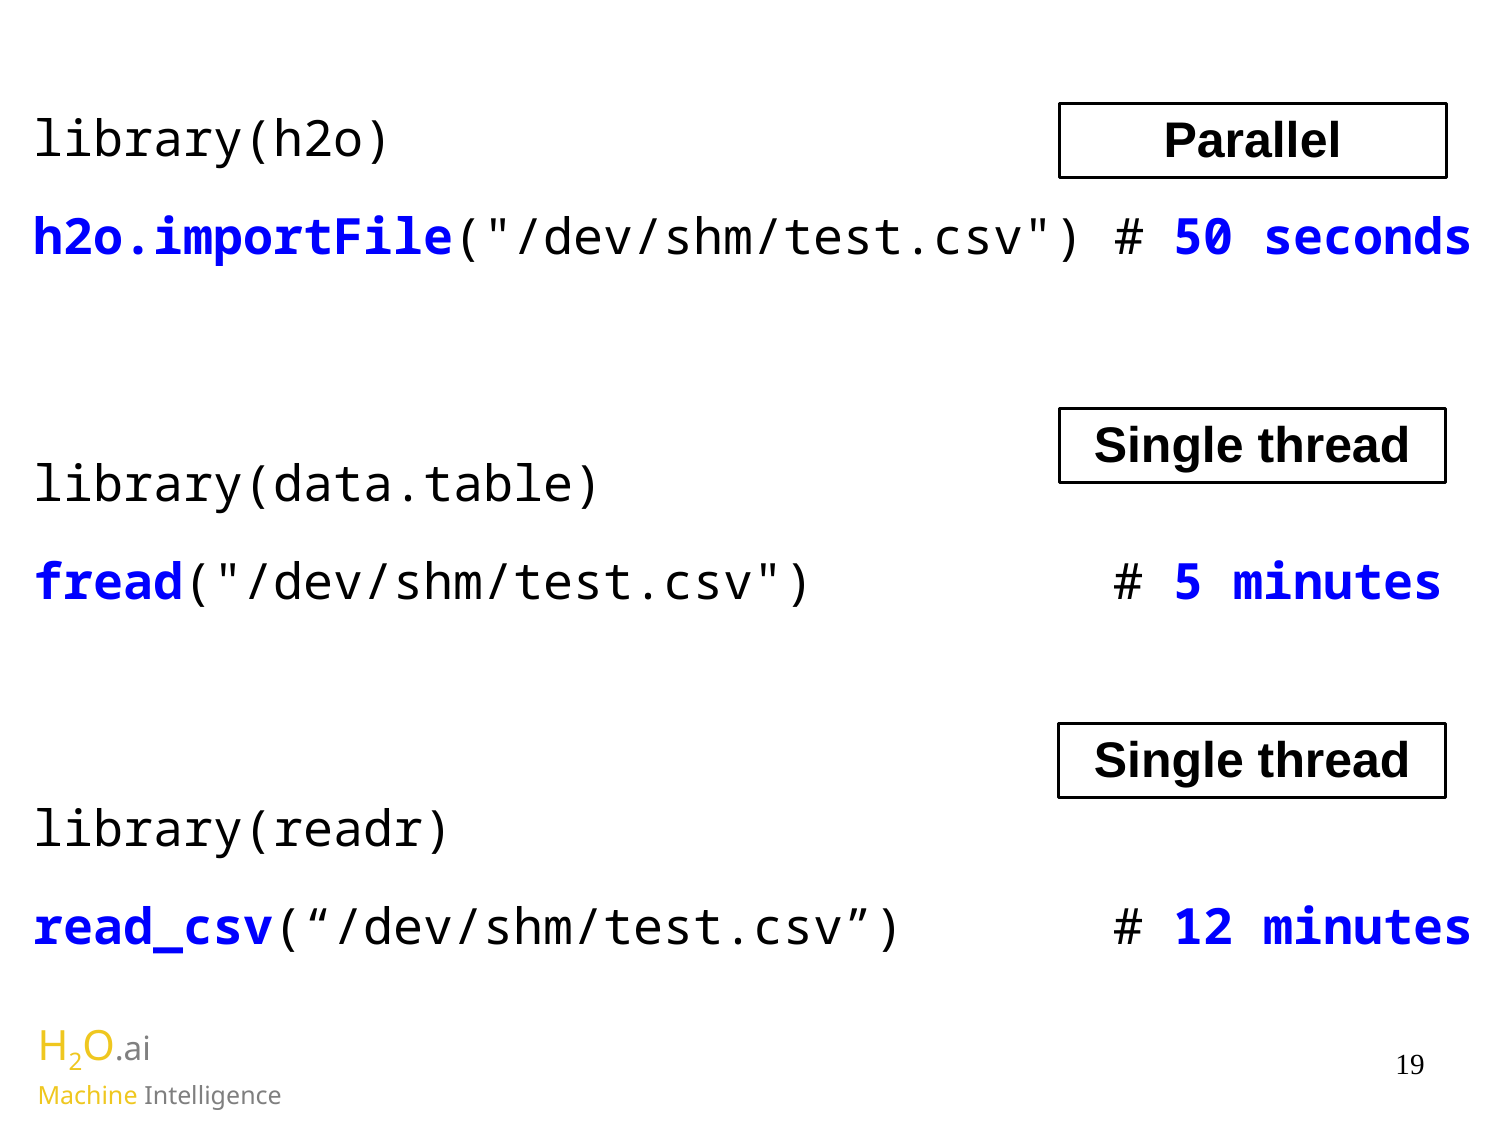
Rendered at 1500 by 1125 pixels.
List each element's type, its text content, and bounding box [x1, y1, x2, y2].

text_box Single thread [1059, 408, 1446, 483]
list library(h2o) h2o.importFile("/dev/shm/test.csv") # 50 seconds library(data.table) fread("/dev/shm/test.csv") # 5 minutes library(readr) read_csv(“/dev/shm/test.csv”) # 12 minutes [1426, 103, 1489, 966]
list library(h2o) h2o.importFile("/dev/shm/test.csv") # 50 seconds library(data.table) fread("/dev/shm/test.csv") # 5 minutes library(readr) read_csv(“/dev/shm/test.csv”) # 12 minutes [33, 103, 1058, 966]
text_box Parallel [1059, 103, 1447, 178]
text_box [75, 132, 1426, 996]
text_box Single thread [1058, 723, 1446, 798]
